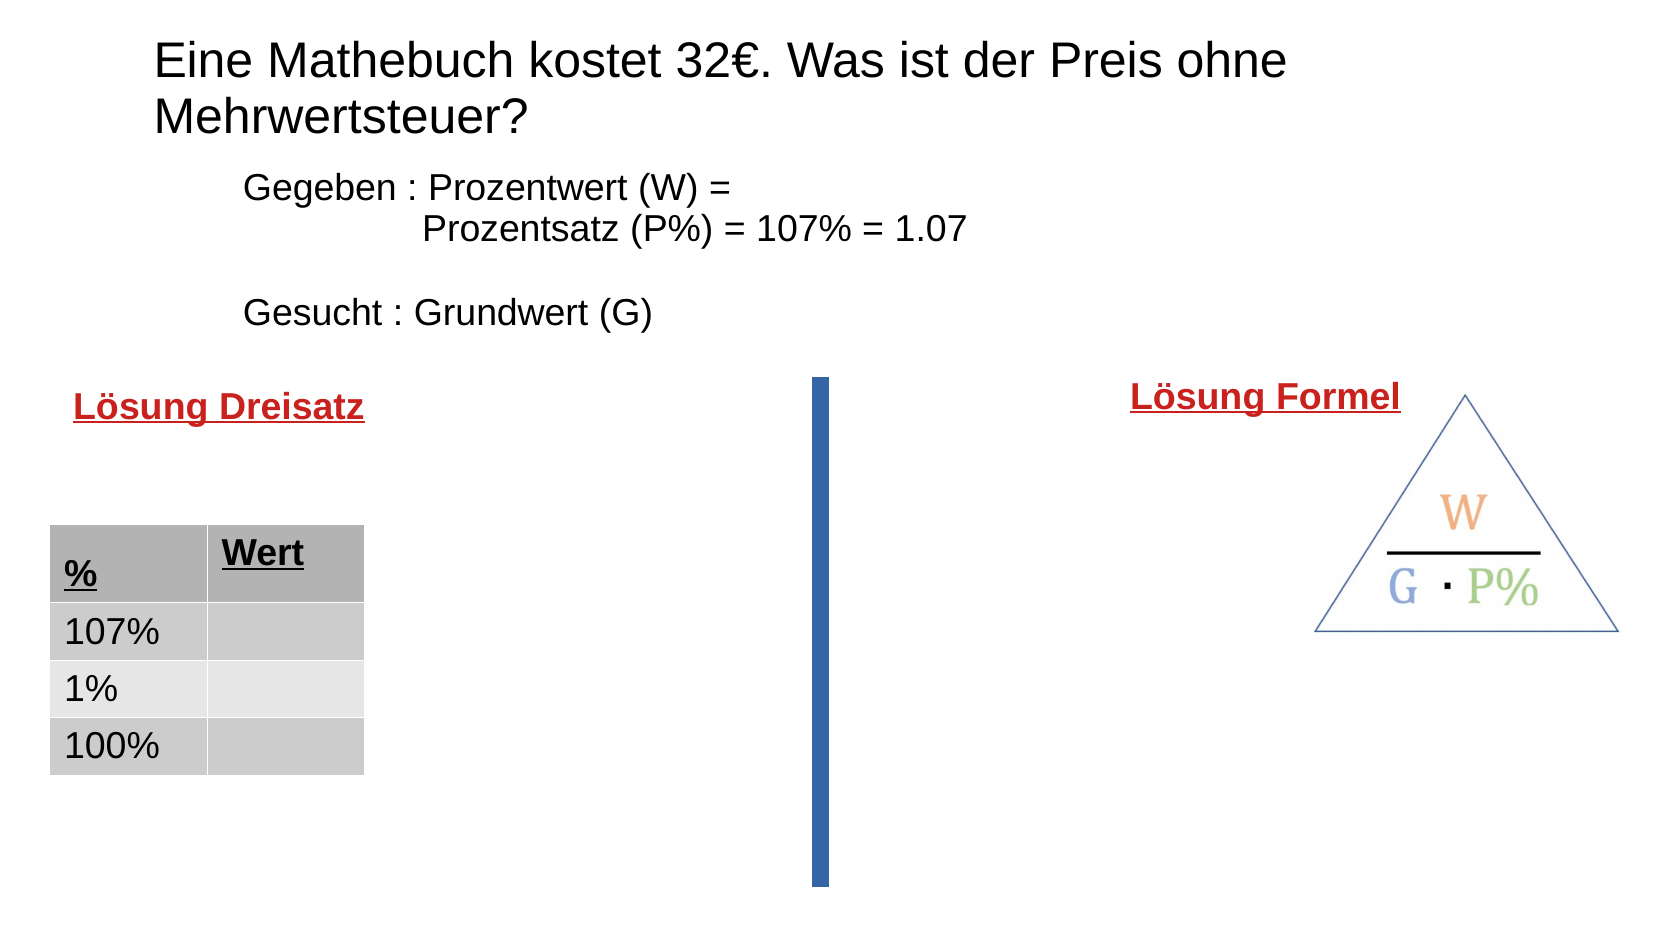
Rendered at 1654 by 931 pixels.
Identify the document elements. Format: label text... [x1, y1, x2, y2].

picture [1288, 380, 1654, 654]
table_header Wert [208, 525, 364, 602]
list Eine Mathebuch kostet 32€. Was ist der Preis ohne Mehrwertsteuer? [82, 32, 1571, 187]
table_cell 1% [50, 661, 207, 717]
table_cell 107% [50, 603, 207, 660]
text_box Lösung Dreisatz [58, 377, 432, 435]
table_header % [50, 525, 207, 602]
table_cell [208, 718, 364, 775]
table_cell 100% [50, 718, 207, 775]
table_cell [208, 661, 364, 717]
text_box Lösung Formel [1115, 367, 1489, 425]
table_cell [208, 603, 364, 660]
text_box Gegeben : Prozentwert (W) = Prozentsatz (P%) = 107% = 1.07 Gesucht : Grundwert (G) [228, 158, 1315, 342]
